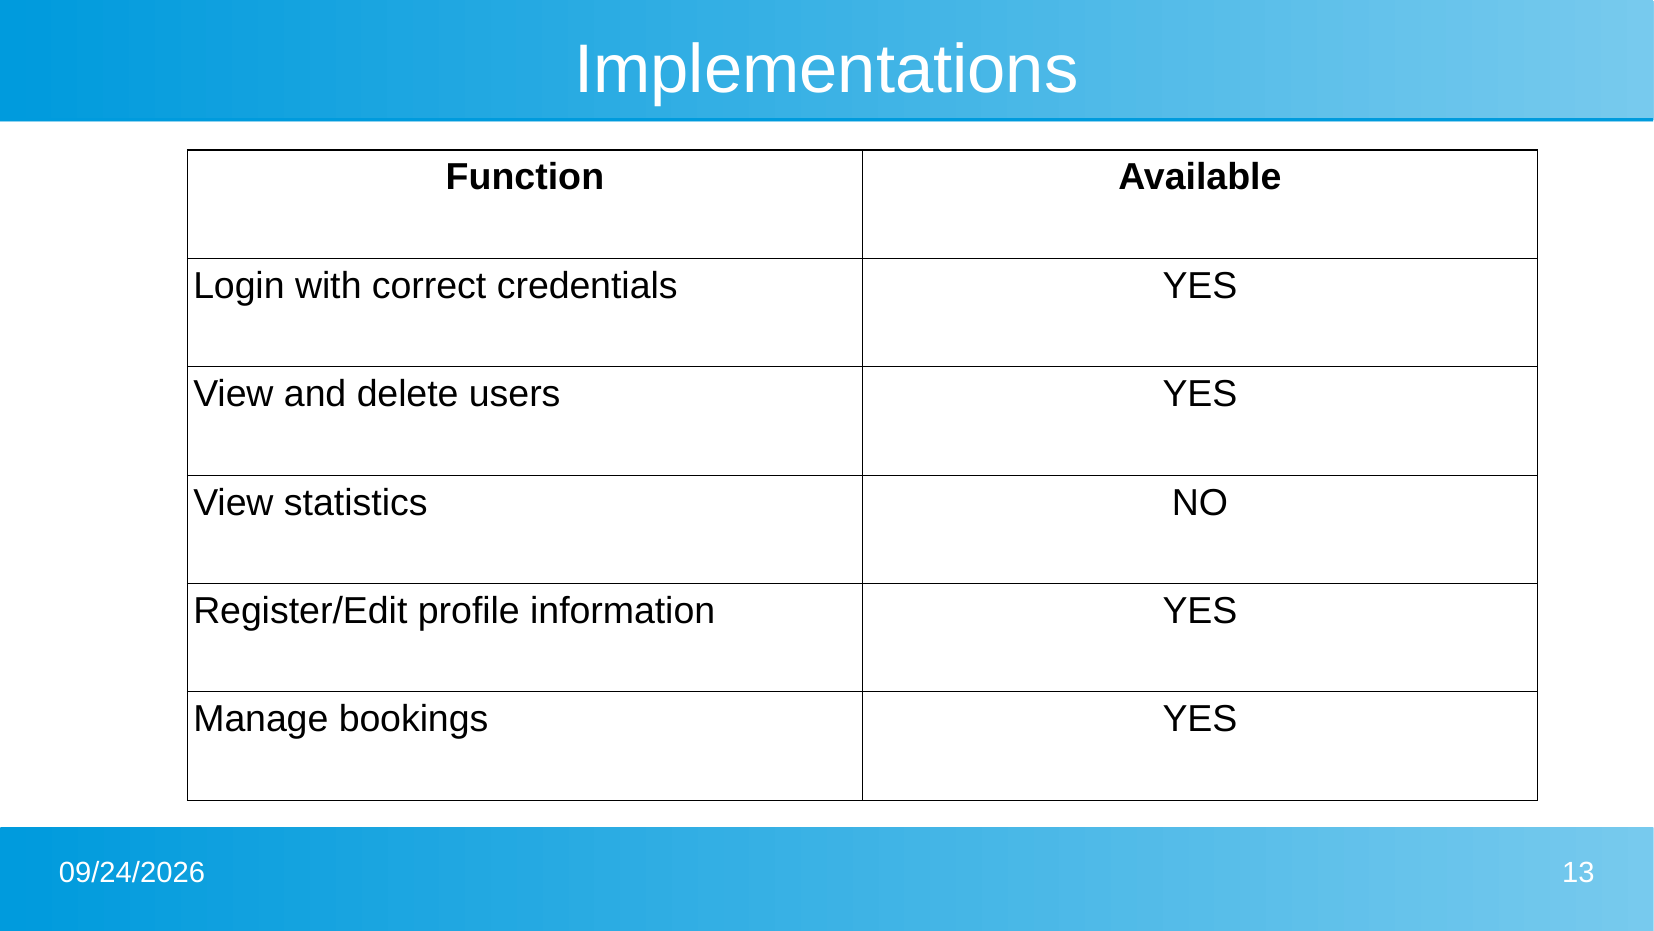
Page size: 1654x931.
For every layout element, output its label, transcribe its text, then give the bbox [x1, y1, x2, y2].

table_cell View and delete users [188, 367, 862, 475]
table_cell View statistics [188, 476, 862, 583]
table_header Available [863, 151, 1537, 258]
table_header Function [188, 151, 862, 258]
table_cell YES [863, 584, 1537, 691]
table_cell Login with correct credentials [188, 259, 862, 366]
table_cell Manage bookings [188, 692, 862, 800]
table_cell Register/Edit profile information [188, 584, 862, 691]
table_cell YES [863, 367, 1537, 475]
table_cell NO [863, 476, 1537, 583]
table_cell YES [863, 259, 1537, 366]
title Implementations [59, 29, 1595, 108]
table_cell YES [863, 692, 1537, 800]
